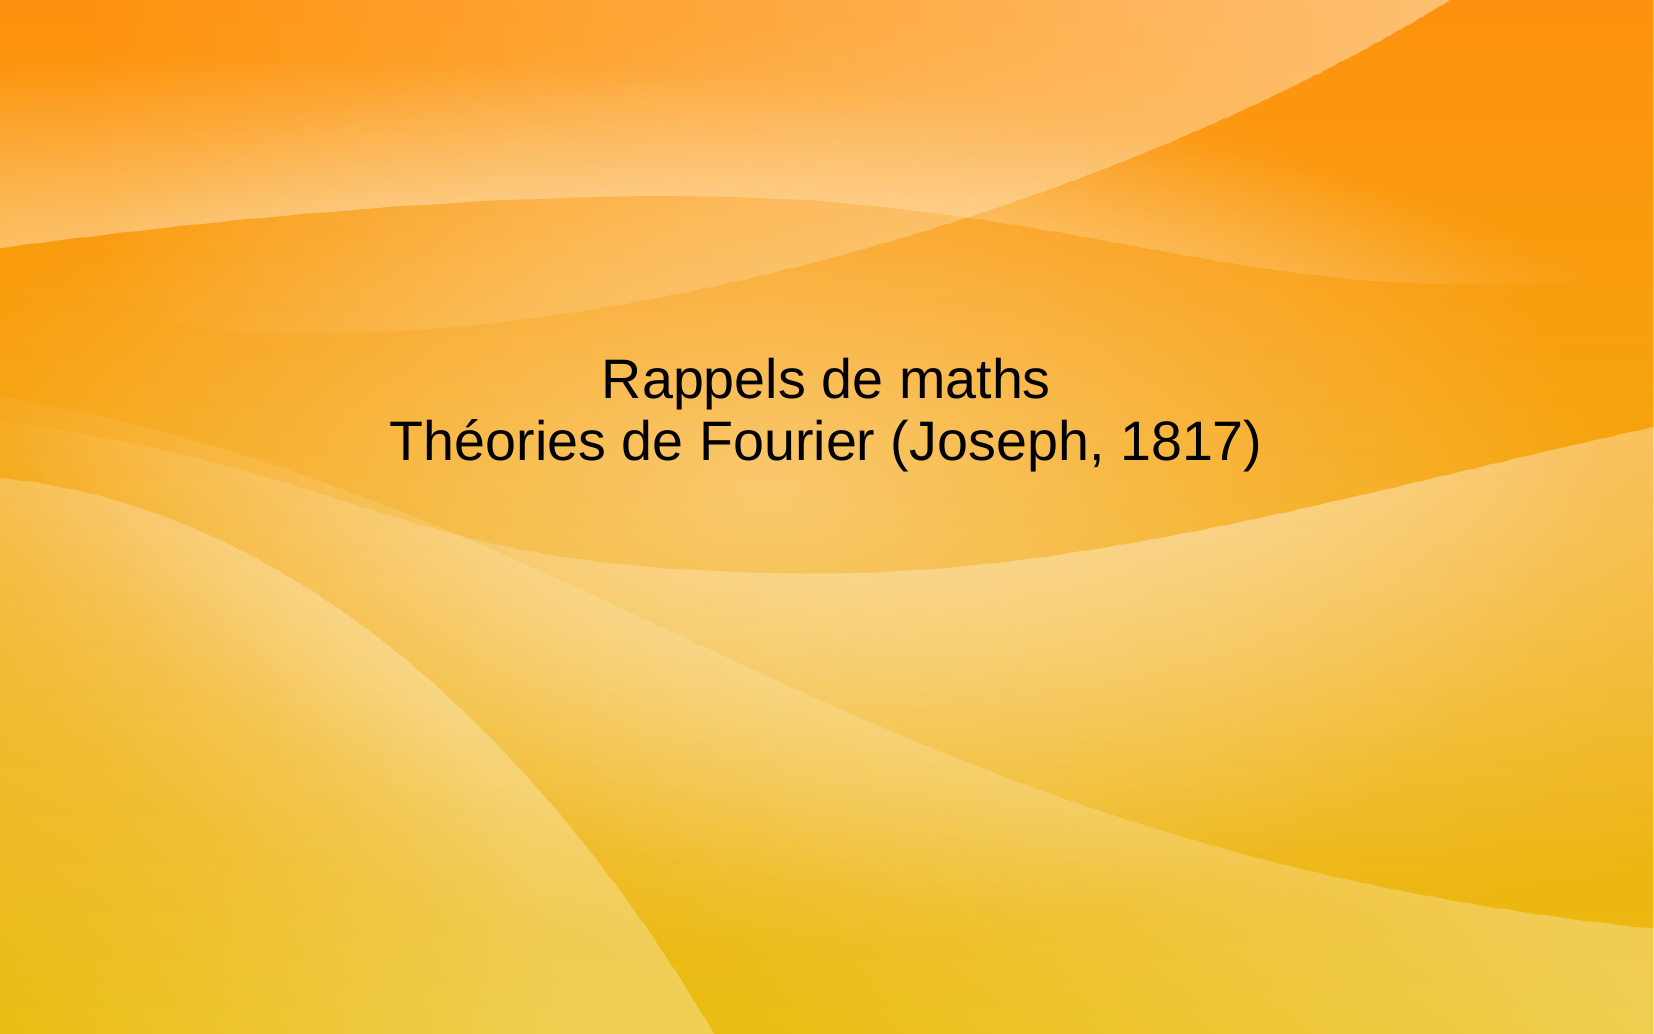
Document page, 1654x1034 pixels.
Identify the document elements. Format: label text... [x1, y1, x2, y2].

subtitle Rappels de maths Théories de Fourier (Joseph, 1817) [82, 41, 1571, 842]
picture [0, 0, 1654, 1034]
